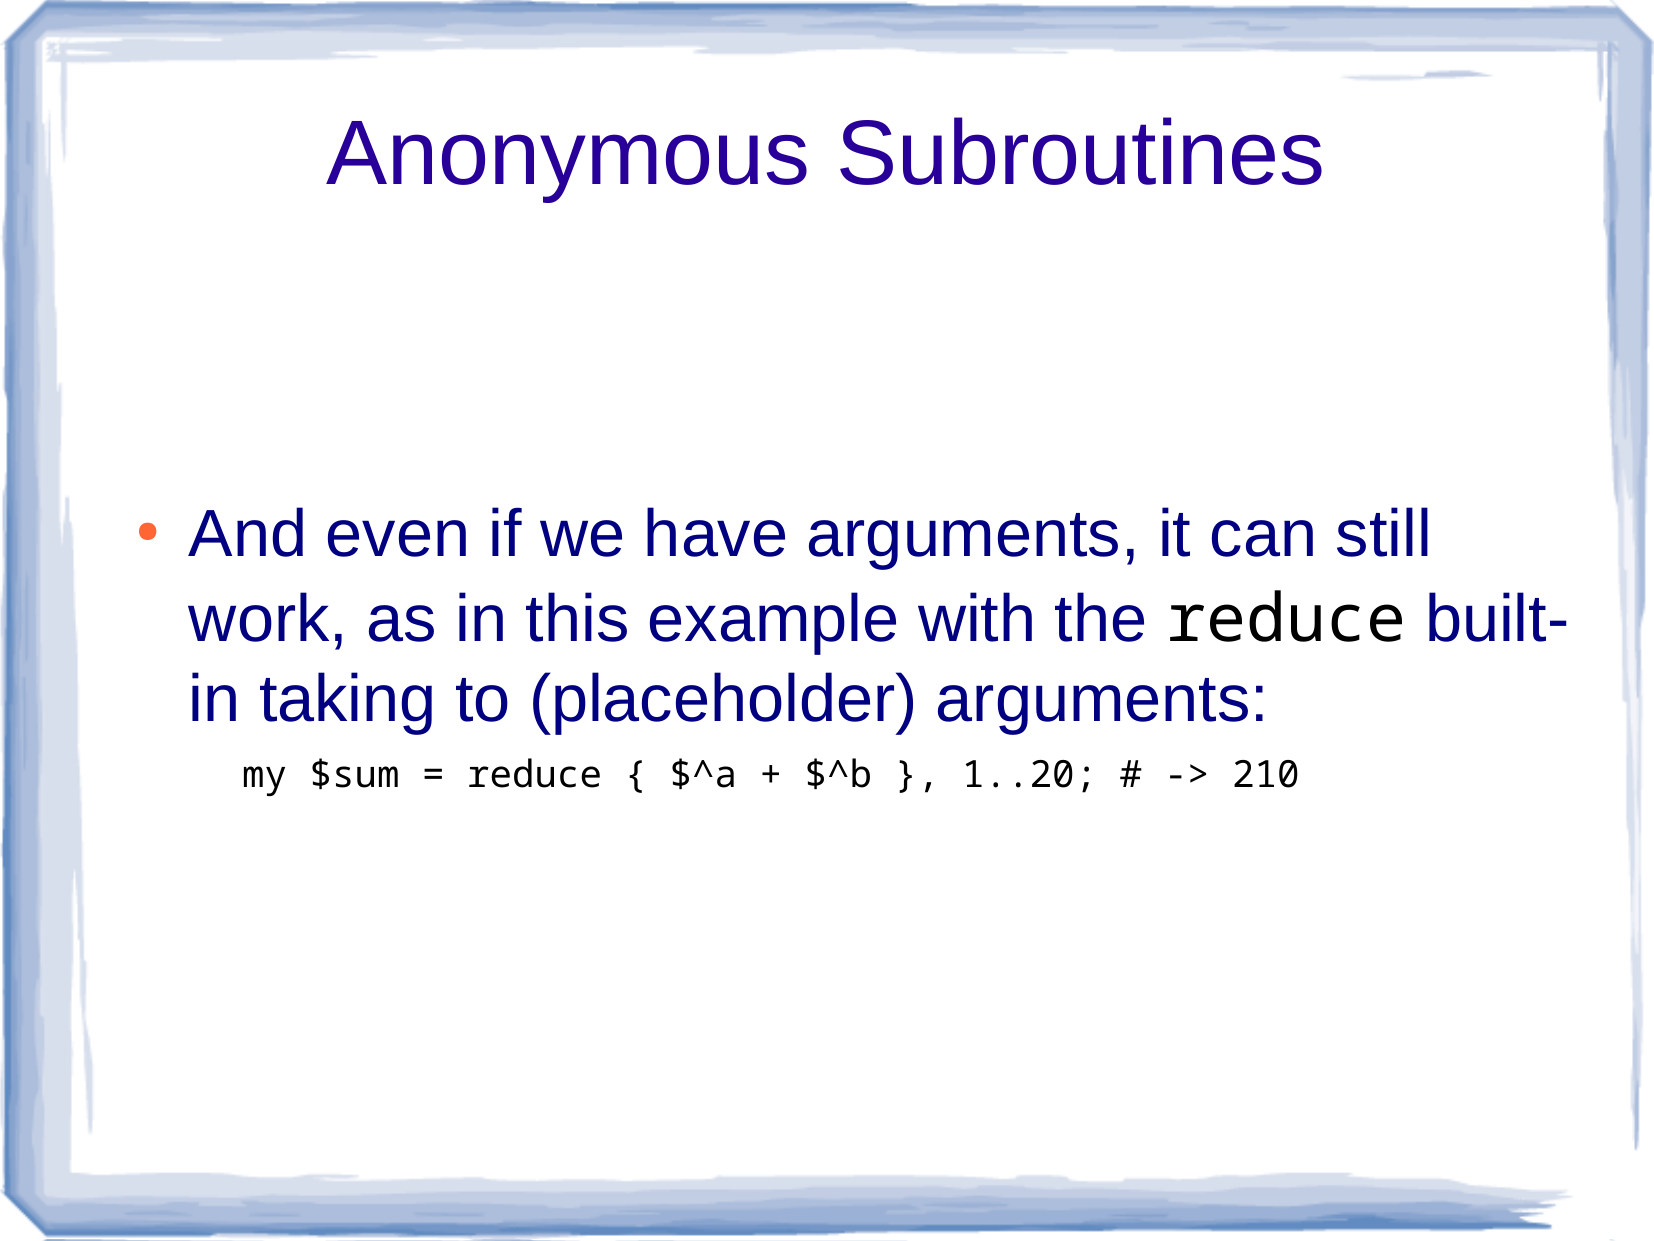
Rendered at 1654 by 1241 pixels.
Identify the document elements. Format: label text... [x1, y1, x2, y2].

list And even if we have arguments, it can still work, as in this example with the reduce built-in taking to (placeholder) arguments: my $sum = reduce { $^a + $^b }, 1..20; # -> 210 [118, 242, 1571, 1137]
title Anonymous Subroutines [82, 49, 1571, 257]
picture [0, 0, 1654, 1241]
